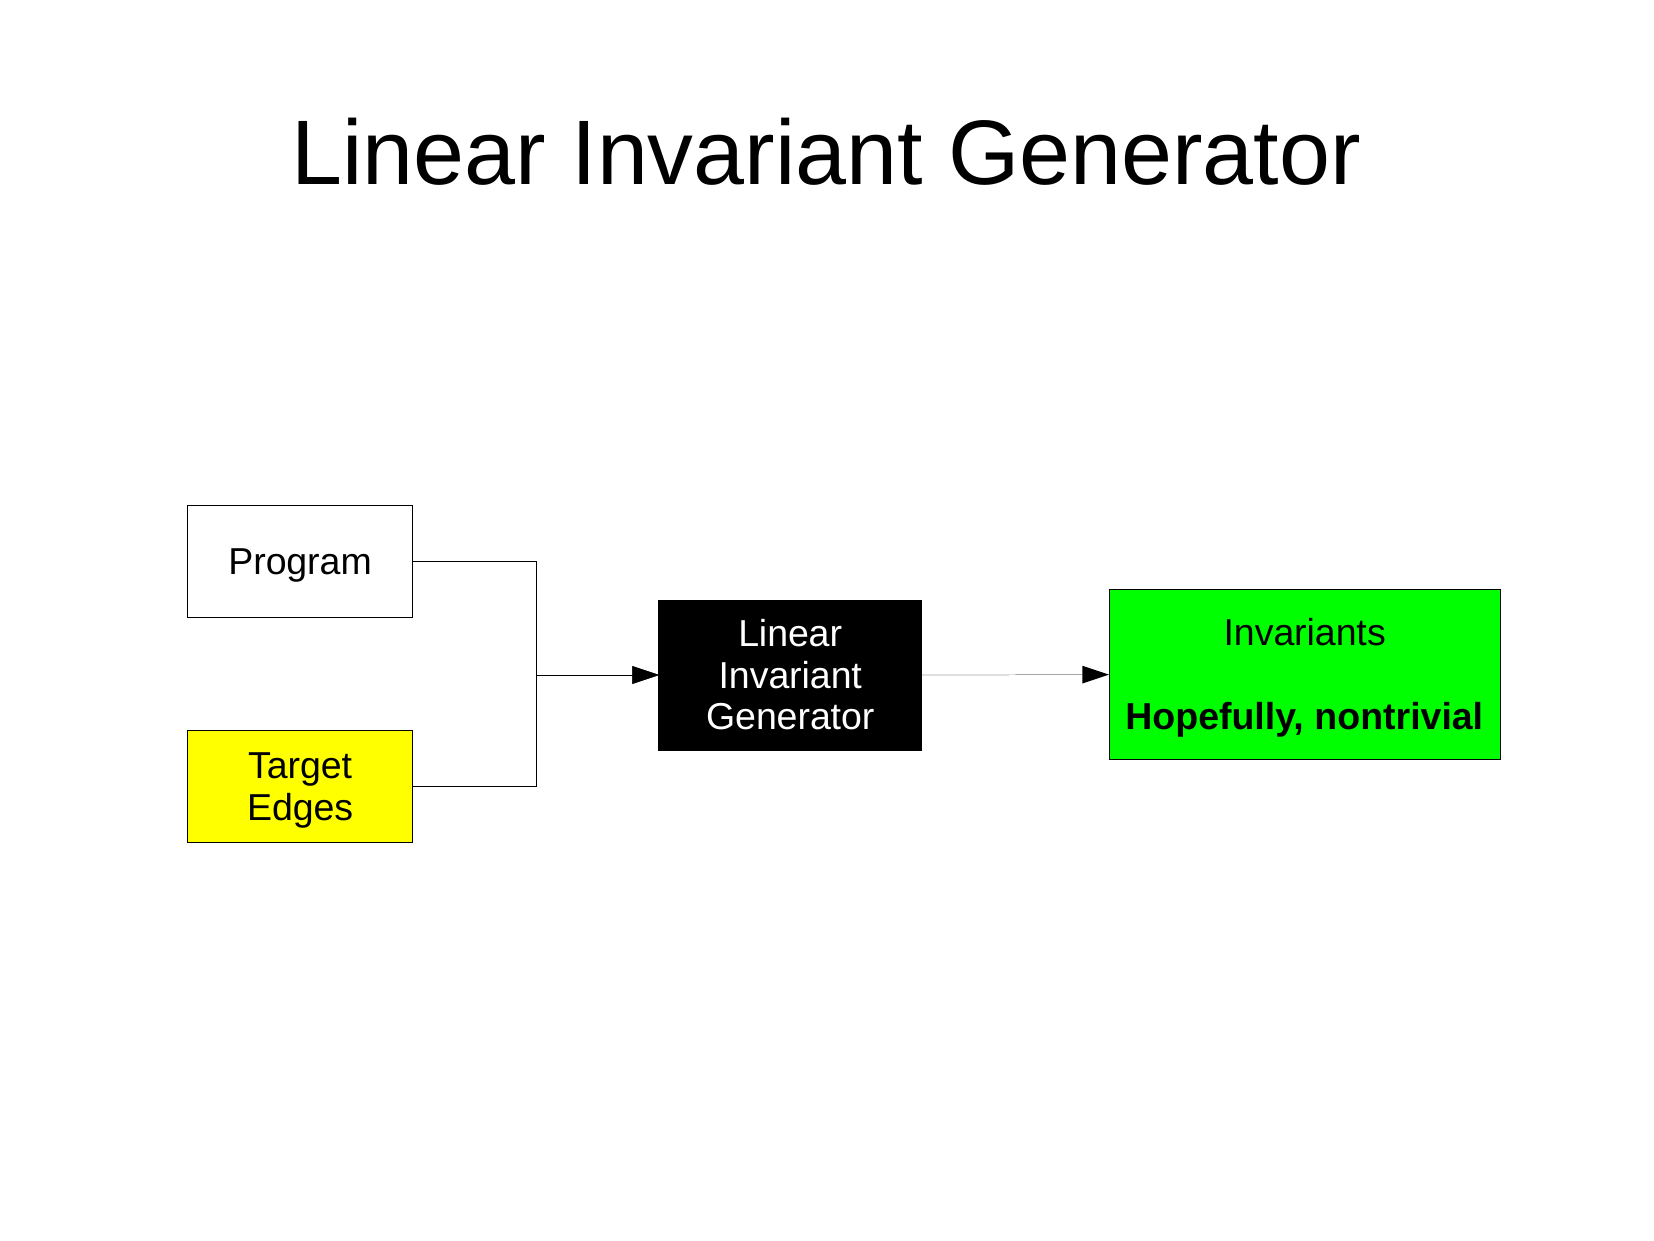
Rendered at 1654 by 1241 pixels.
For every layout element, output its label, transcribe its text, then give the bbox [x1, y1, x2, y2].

text_box Program [187, 505, 413, 618]
title Linear Invariant Generator [82, 49, 1571, 257]
text_box Invariants Hopefully, nontrivial [1109, 589, 1501, 760]
text_box Target Edges [187, 730, 413, 843]
text_box Linear Invariant Generator [658, 600, 922, 751]
